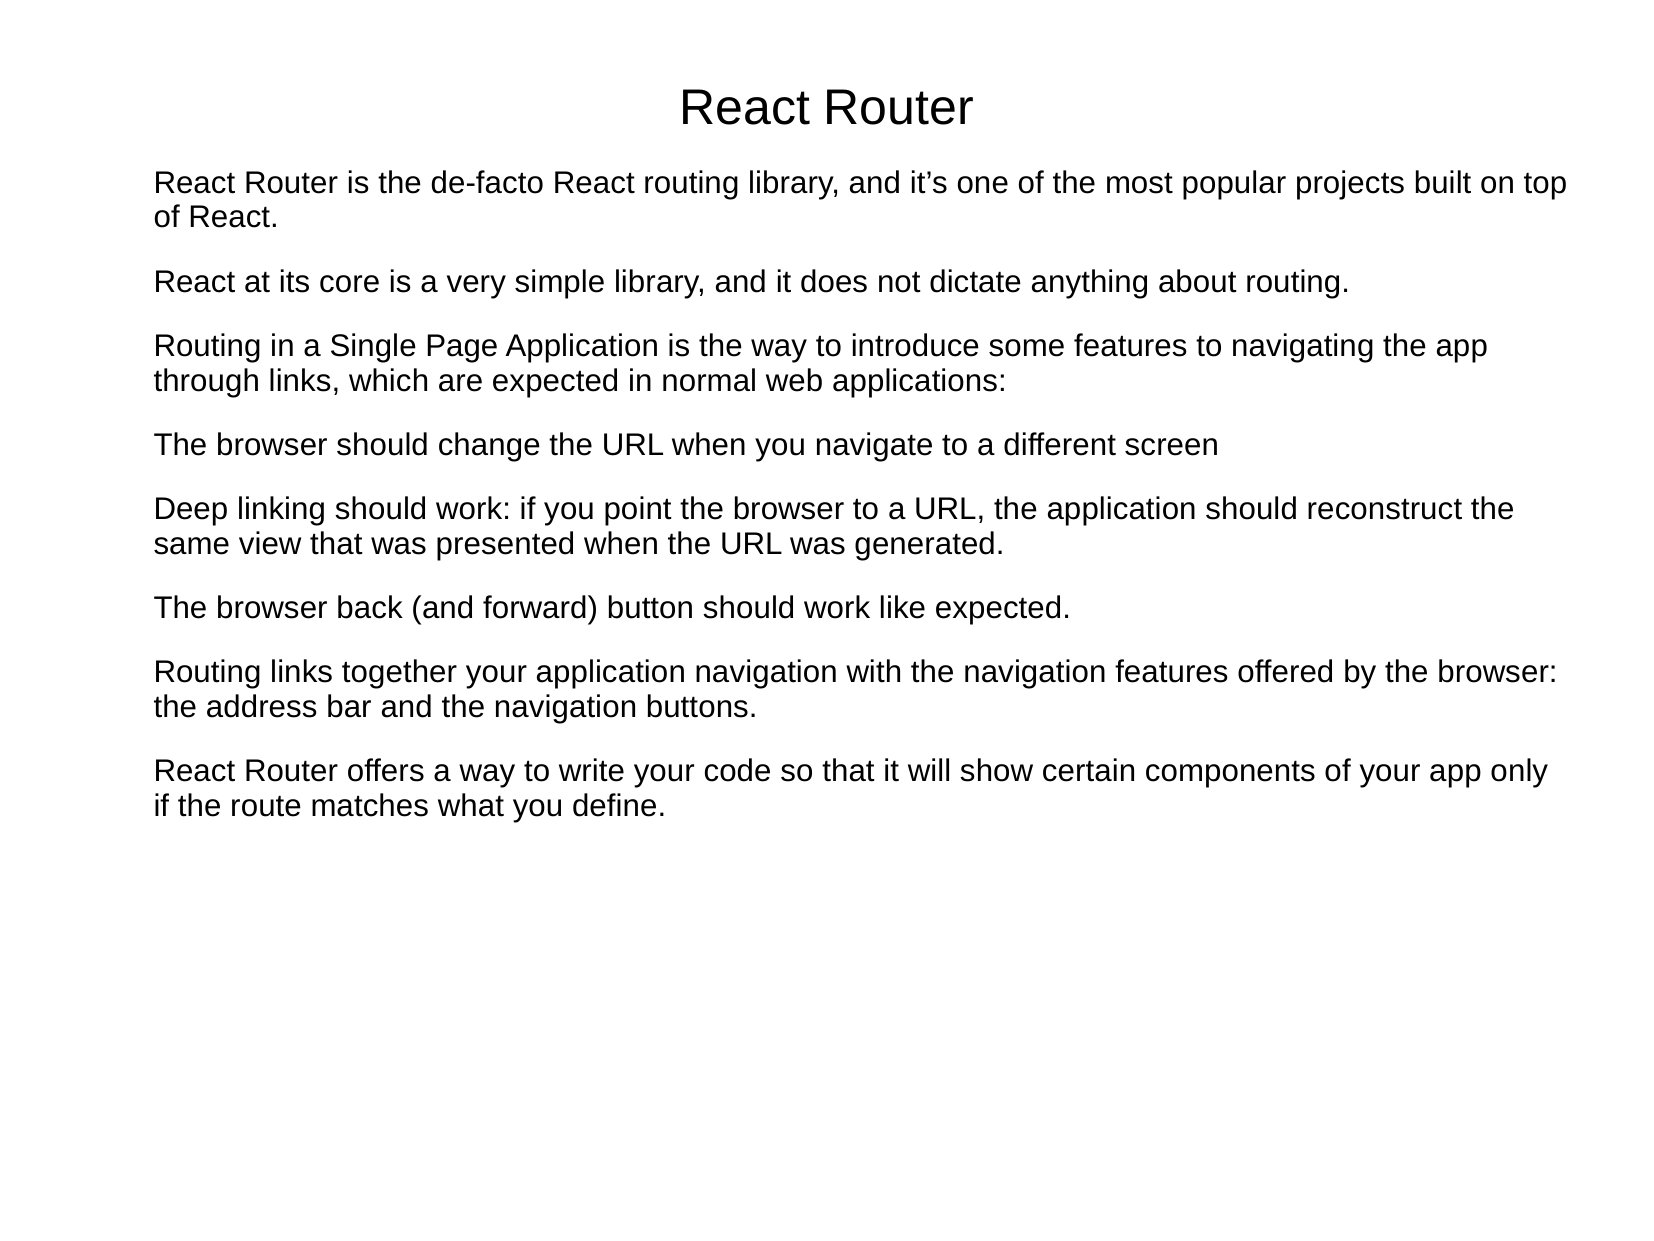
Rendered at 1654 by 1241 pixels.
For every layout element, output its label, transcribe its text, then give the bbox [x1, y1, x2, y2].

title React Router [82, 49, 1571, 165]
list React Router is the de-facto React routing library, and it’s one of the most popular projects built on top of React. React at its core is a very simple library, and it does not dictate anything about routing. Routing in a Single Page Application is the way to introduce some features to navigating the app through links, which are expected in normal web applications: The browser should change the URL when you navigate to a different screen Deep linking should work: if you point the browser to a URL, the application should reconstruct the same view that was presented when the URL was generated. The browser back (and forward) button should work like expected. Routing links together your application navigation with the navigation features offered by the browser: the address bar and the navigation buttons. React Router offers a way to write your code so that it will show certain components of your app only if the route matches what you define. [82, 165, 1571, 1109]
